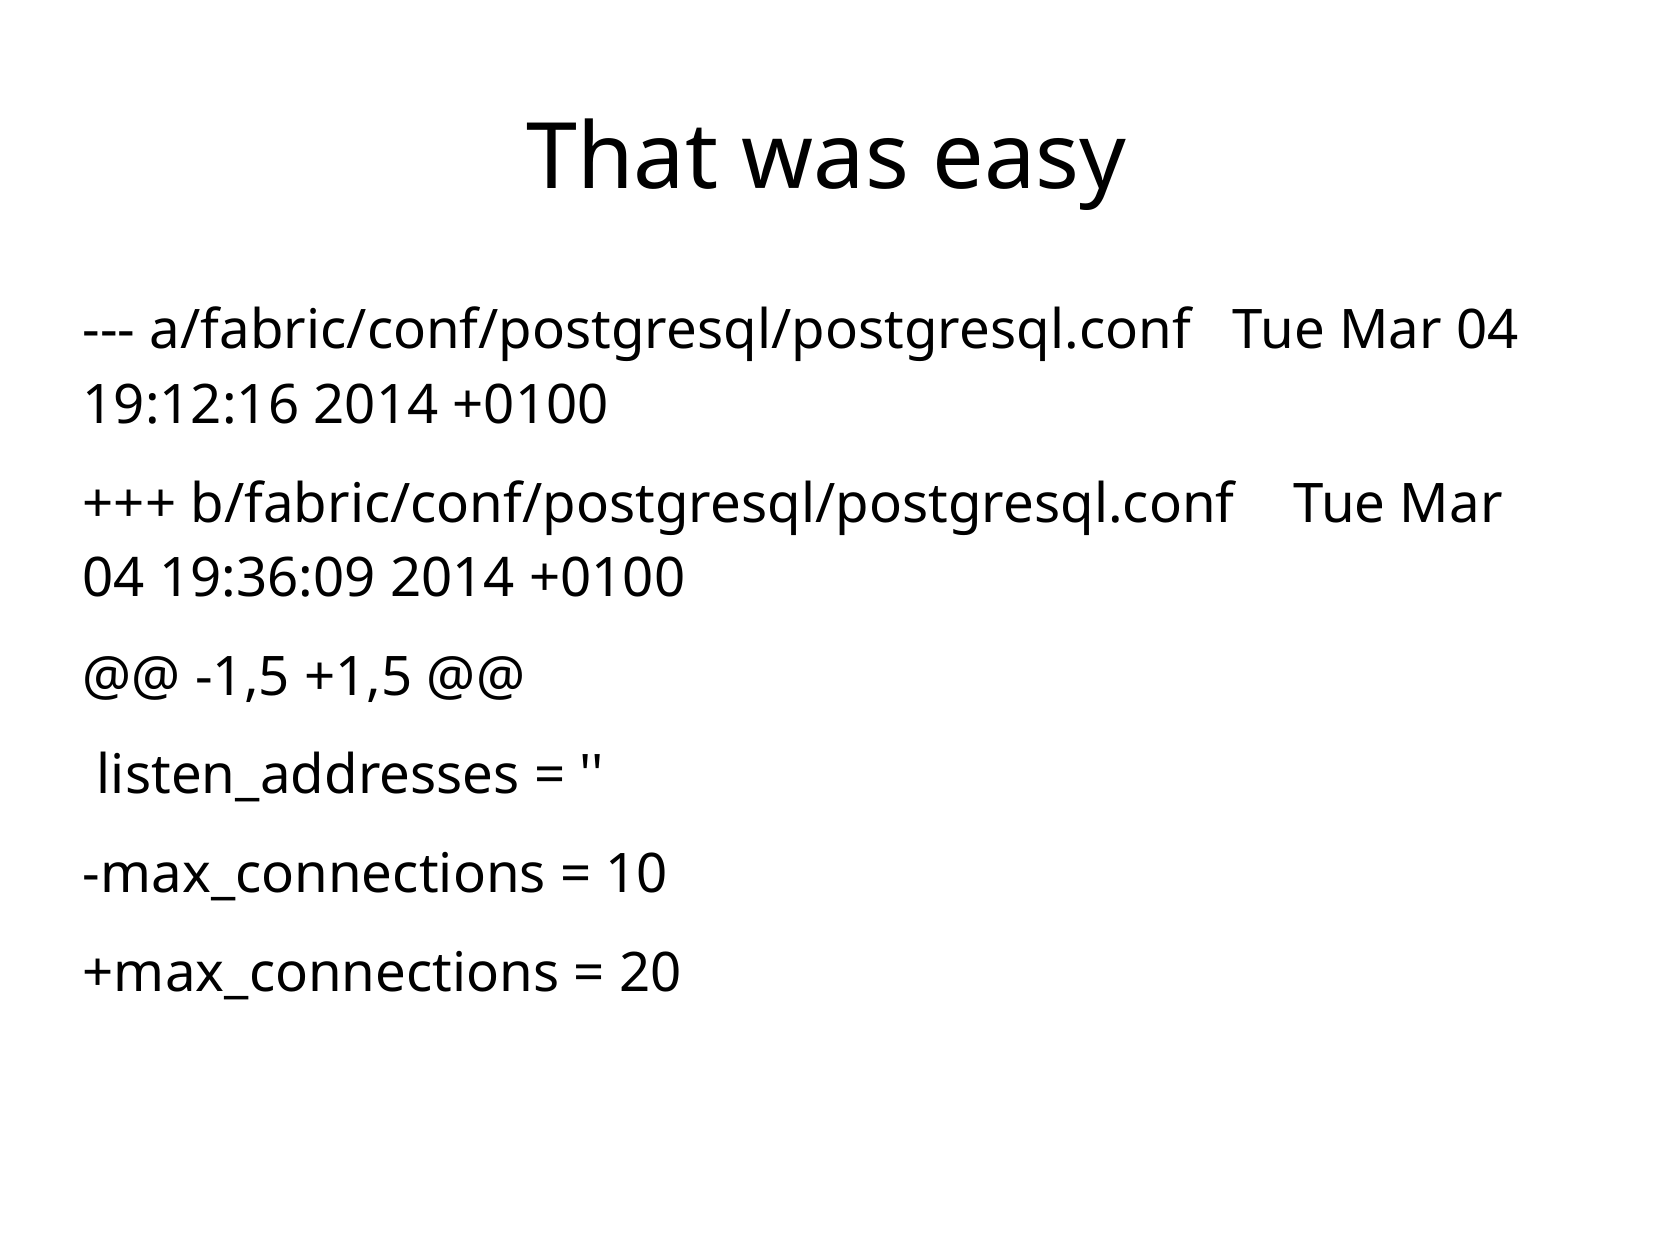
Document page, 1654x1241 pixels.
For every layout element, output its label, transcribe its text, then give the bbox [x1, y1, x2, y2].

title That was easy [82, 49, 1571, 257]
list --- a/fabric/conf/postgresql/postgresql.conf Tue Mar 04 19:12:16 2014 +0100 +++ b/fabric/conf/postgresql/postgresql.conf Tue Mar 04 19:36:09 2014 +0100 @@ -1,5 +1,5 @@ listen_addresses = '' -max_connections = 10 +max_connections = 20 [82, 290, 1571, 1010]
